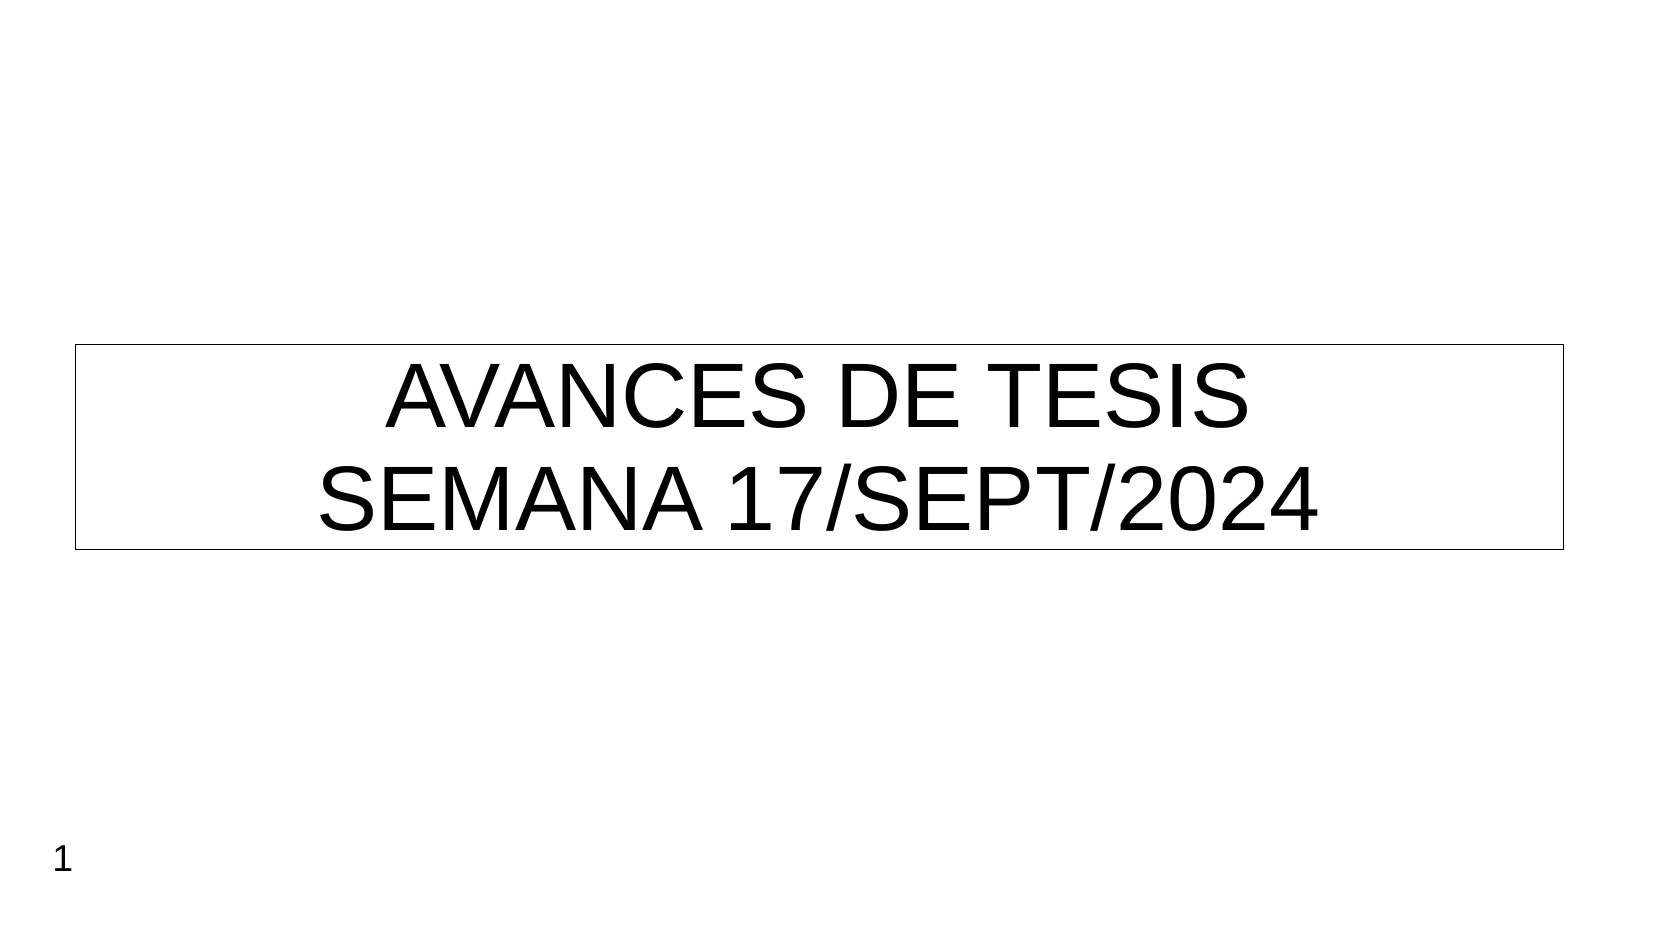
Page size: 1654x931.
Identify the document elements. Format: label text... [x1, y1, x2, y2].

text_box <number> [37, 829, 667, 901]
title AVANCES DE TESIS SEMANA 17/SEPT/2024 [75, 344, 1564, 550]
